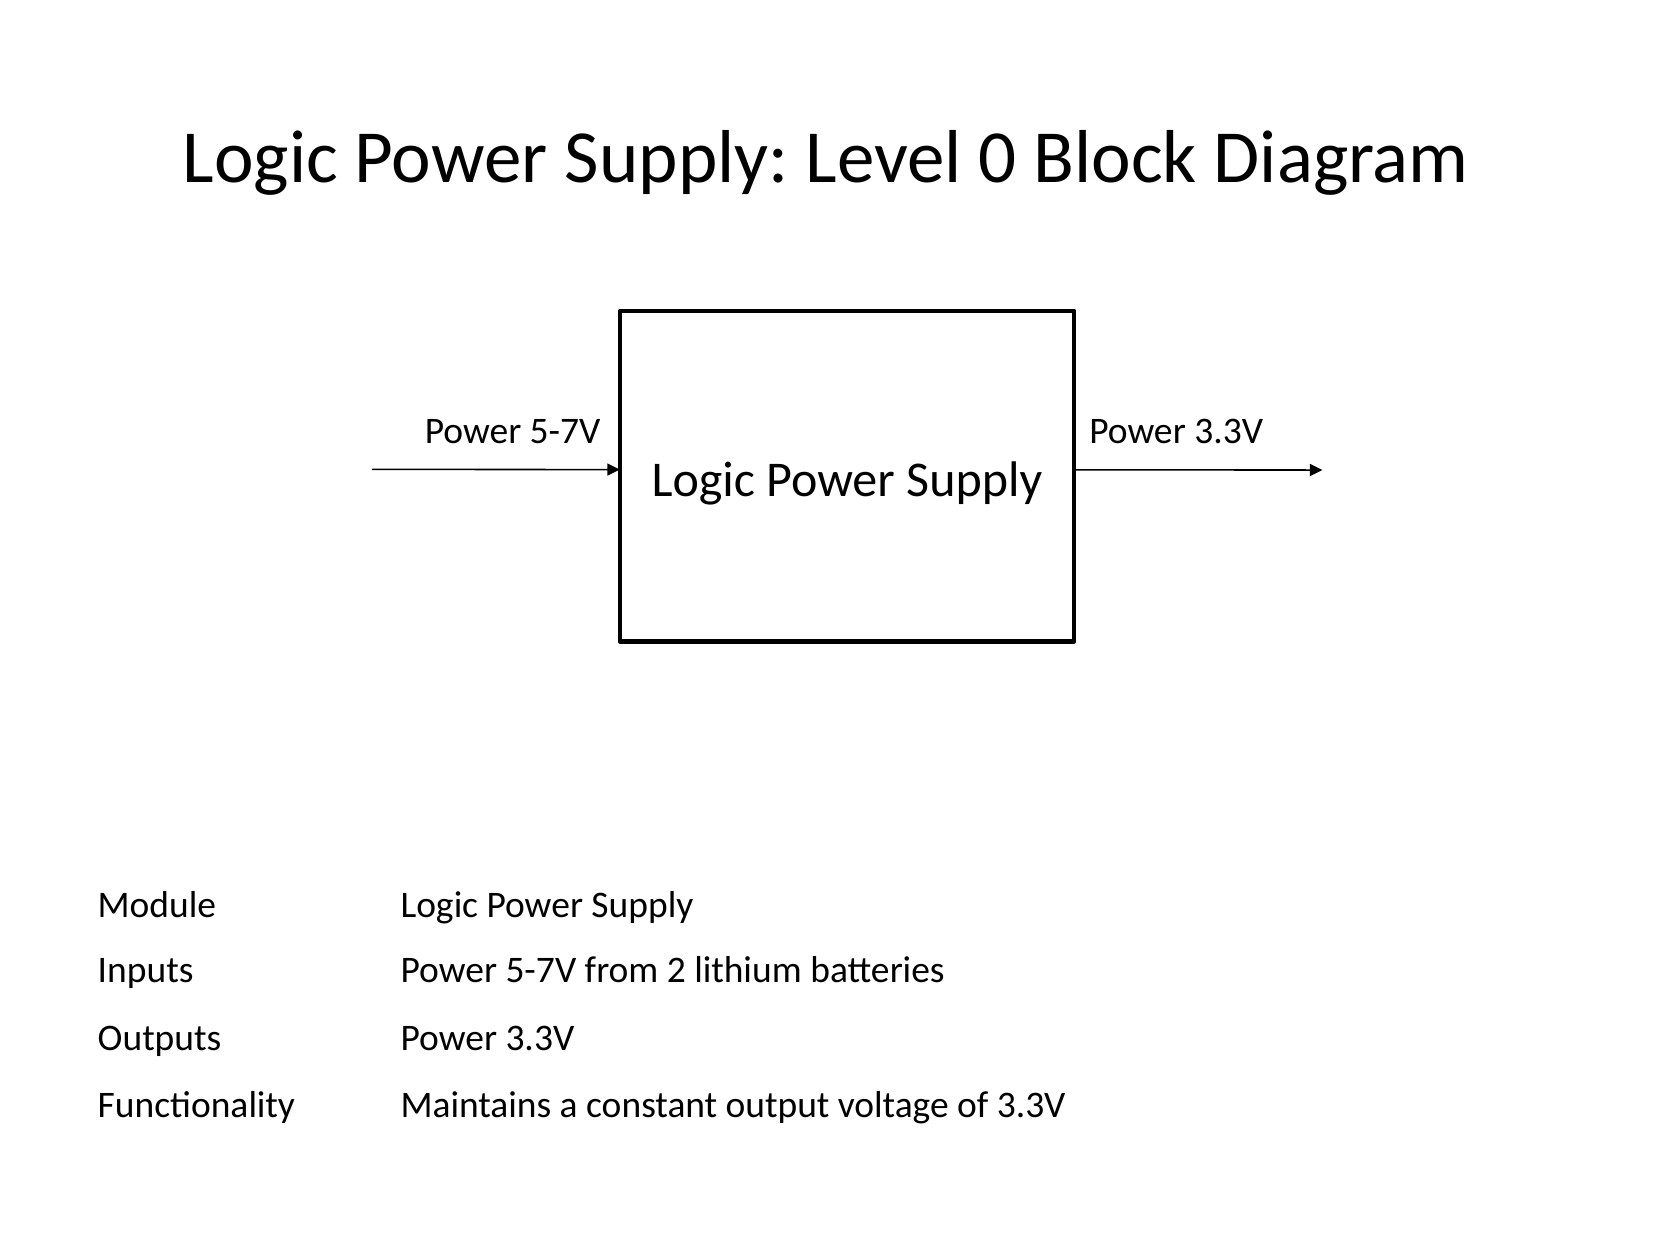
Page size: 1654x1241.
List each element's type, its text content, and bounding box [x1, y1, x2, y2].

text_box Logic Power Supply [619, 310, 1075, 642]
table_cell Functionality [83, 1082, 386, 1149]
table_header Module [83, 882, 386, 947]
text_box Power 5-7V [410, 399, 616, 459]
title Logic Power Supply: Level 0 Block Diagram [0, 49, 1653, 257]
table_cell Inputs [83, 947, 386, 1014]
table_cell Power 3.3V [386, 1014, 1570, 1082]
table_cell Maintains a constant output voltage of 3.3V [386, 1082, 1570, 1149]
text_box Power 3.3V [1074, 399, 1350, 459]
table_header Logic Power Supply [386, 882, 1570, 947]
table_cell Power 5-7V from 2 lithium batteries [386, 947, 1570, 1014]
table_cell Outputs [83, 1014, 386, 1082]
